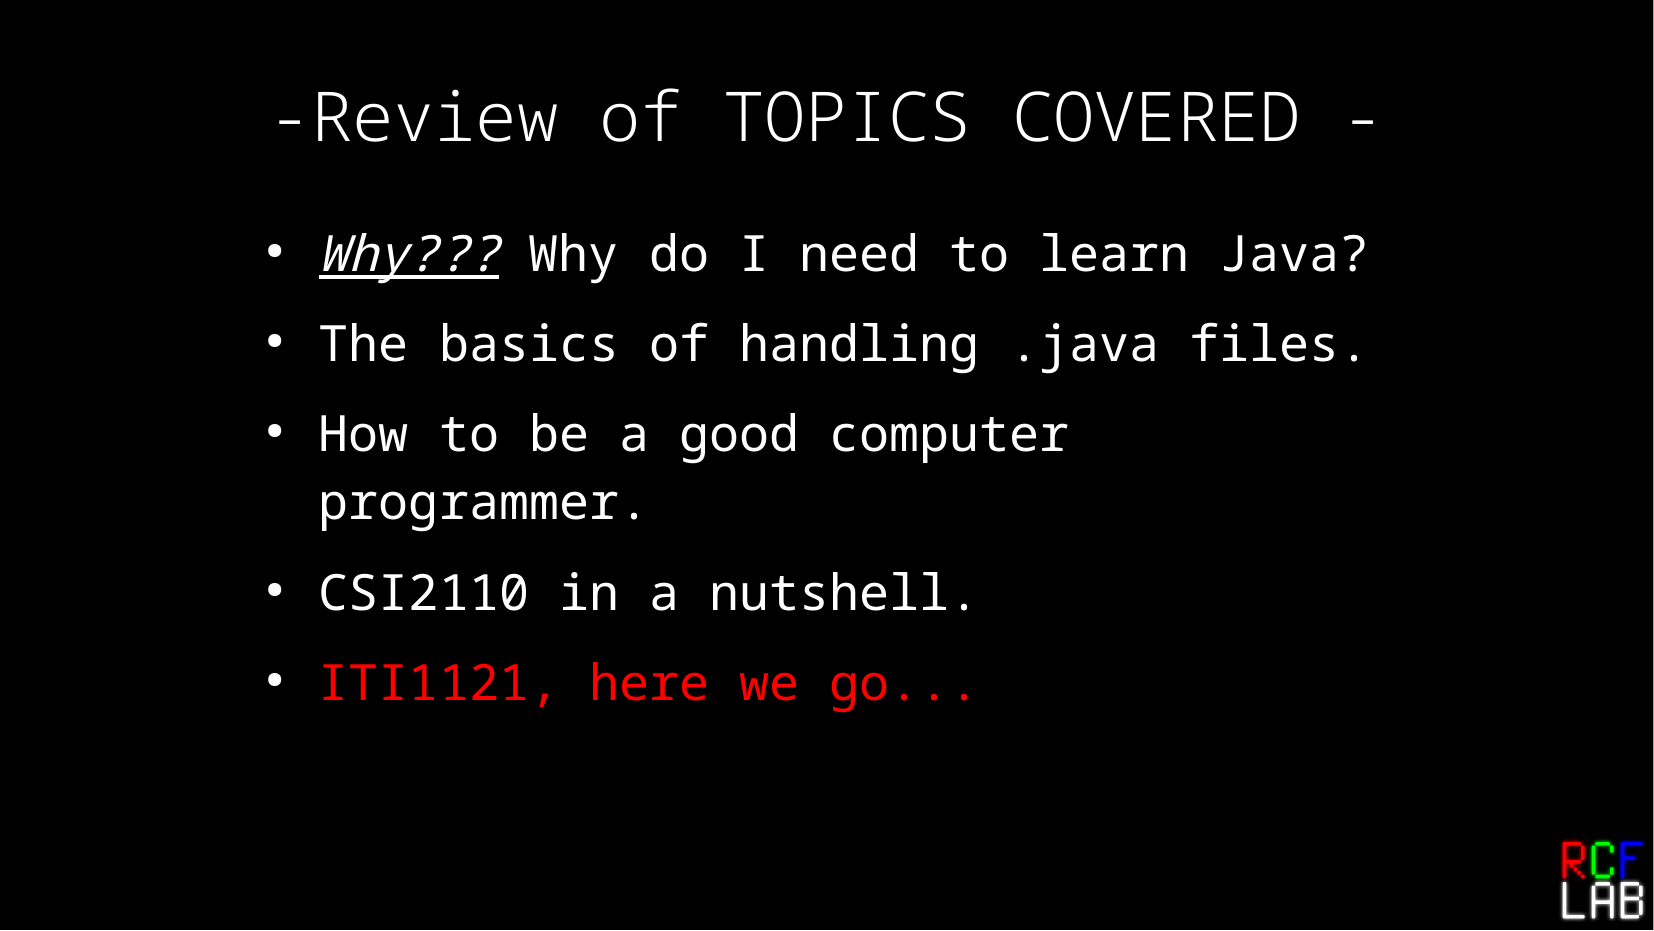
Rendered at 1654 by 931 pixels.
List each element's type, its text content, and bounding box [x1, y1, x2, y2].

picture [1559, 838, 1646, 922]
title -Review of TOPICS COVERED - [82, 37, 1571, 193]
list Why??? Why do I need to learn Java? The basics of handling .java files. How to be a good computer programmer. CSI2110 in a nutshell. ITI1121, here we go... [248, 217, 1406, 758]
